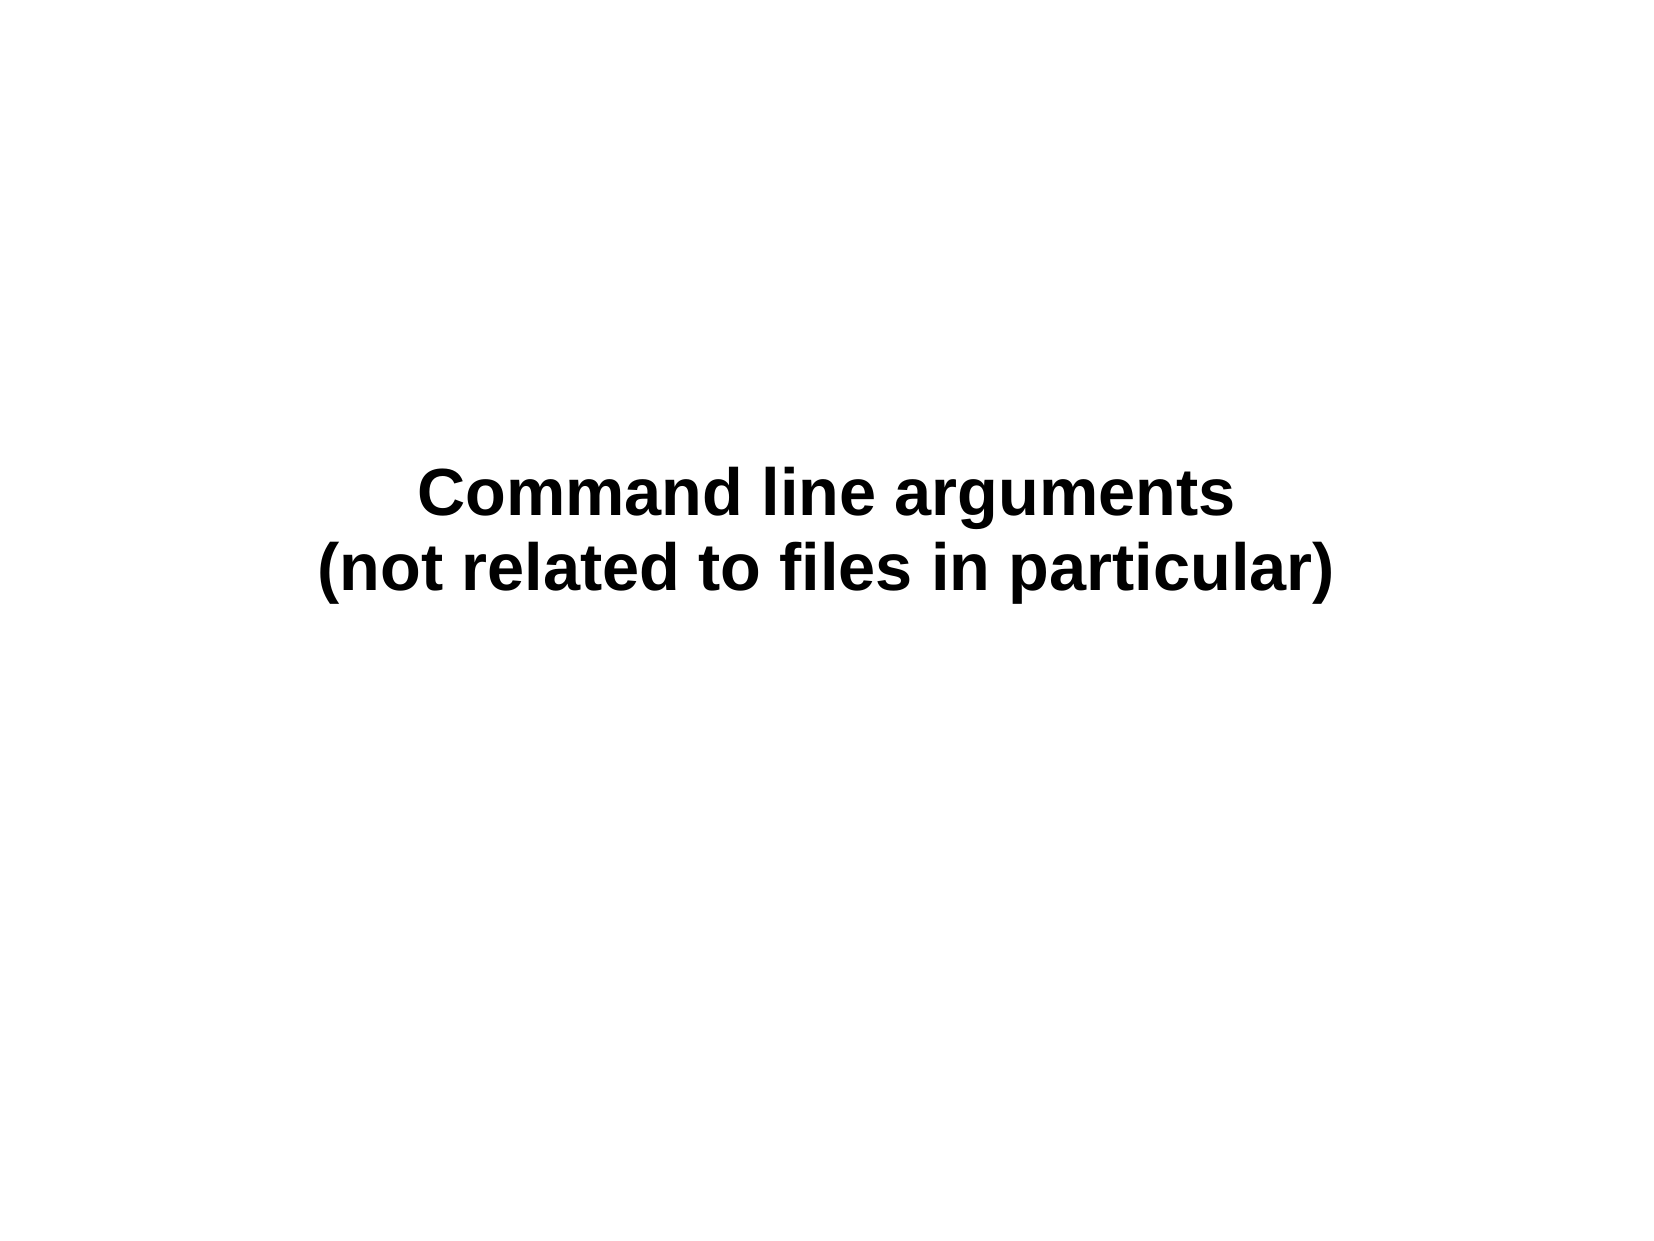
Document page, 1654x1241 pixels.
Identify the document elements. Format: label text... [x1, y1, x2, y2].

subtitle Command line arguments (not related to files in particular) [82, 49, 1571, 1010]
